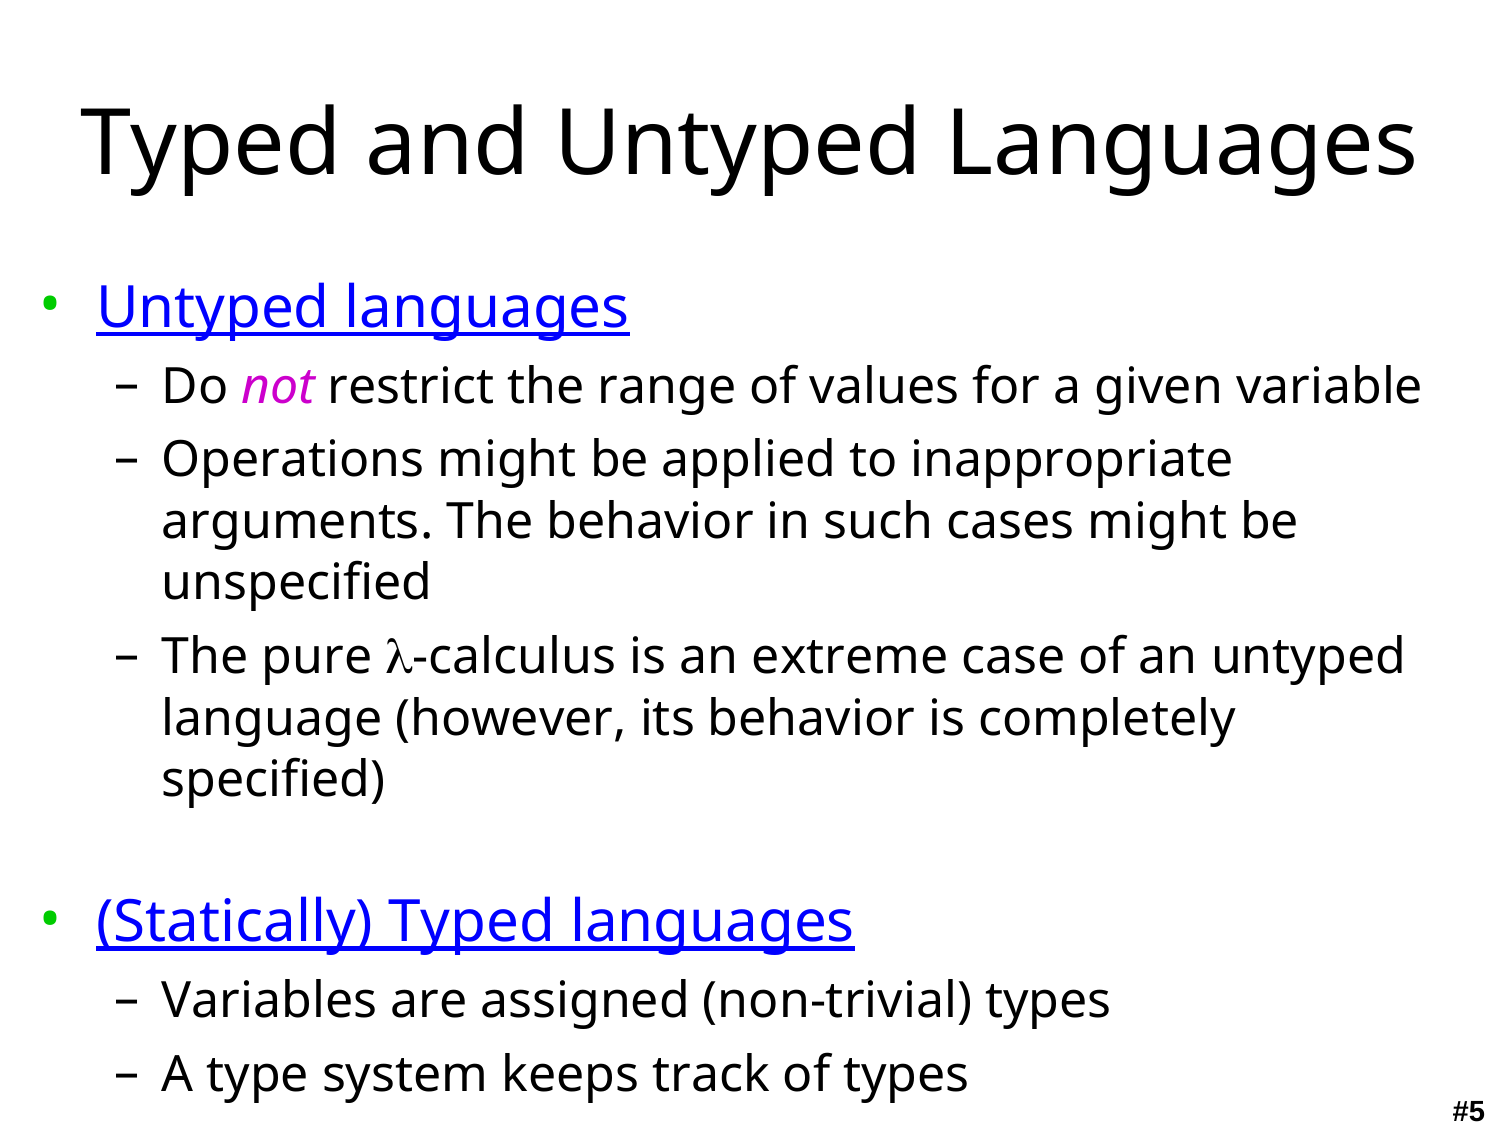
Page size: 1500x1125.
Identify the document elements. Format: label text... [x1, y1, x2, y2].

title Typed and Untyped Languages [24, 45, 1476, 233]
list Untyped languages Do not restrict the range of values for a given variable Operations might be applied to inappropriate arguments. The behavior in such cases might be unspecified The pure -calculus is an extreme case of an untyped language (however, its behavior is completely specified) (Statically) Typed languages Variables are assigned (non-trivial) types A type system keeps track of types Types might or might not appear in the program itself Languages can be explicitly typed or implicitly typed [24, 262, 1476, 1101]
